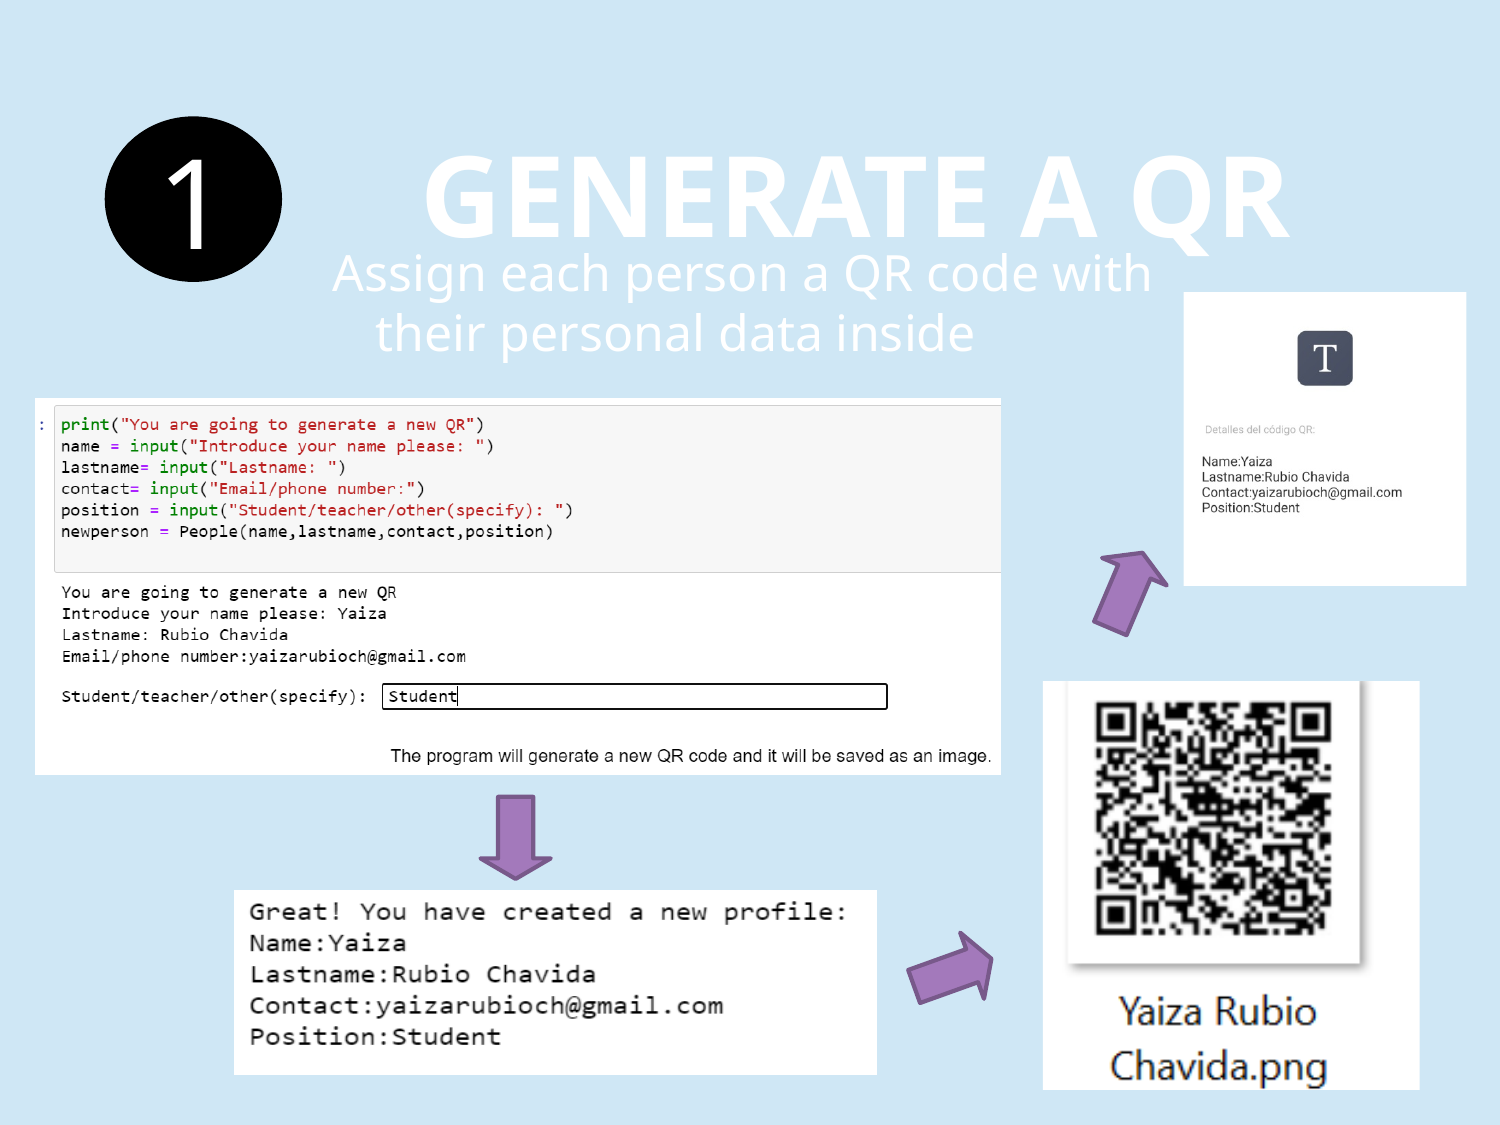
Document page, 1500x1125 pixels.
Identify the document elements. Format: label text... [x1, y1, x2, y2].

picture [234, 890, 877, 1075]
text_box [1094, 552, 1167, 636]
picture [1183, 292, 1467, 586]
picture [35, 398, 1001, 775]
text_box GENERATE A QR [405, 117, 1307, 268]
text_box Assign each person a QR code with their personal data inside [304, 234, 1196, 370]
text_box [480, 796, 551, 879]
text_box 1 [105, 117, 282, 282]
text_box [908, 932, 992, 1003]
picture [1042, 681, 1420, 1090]
